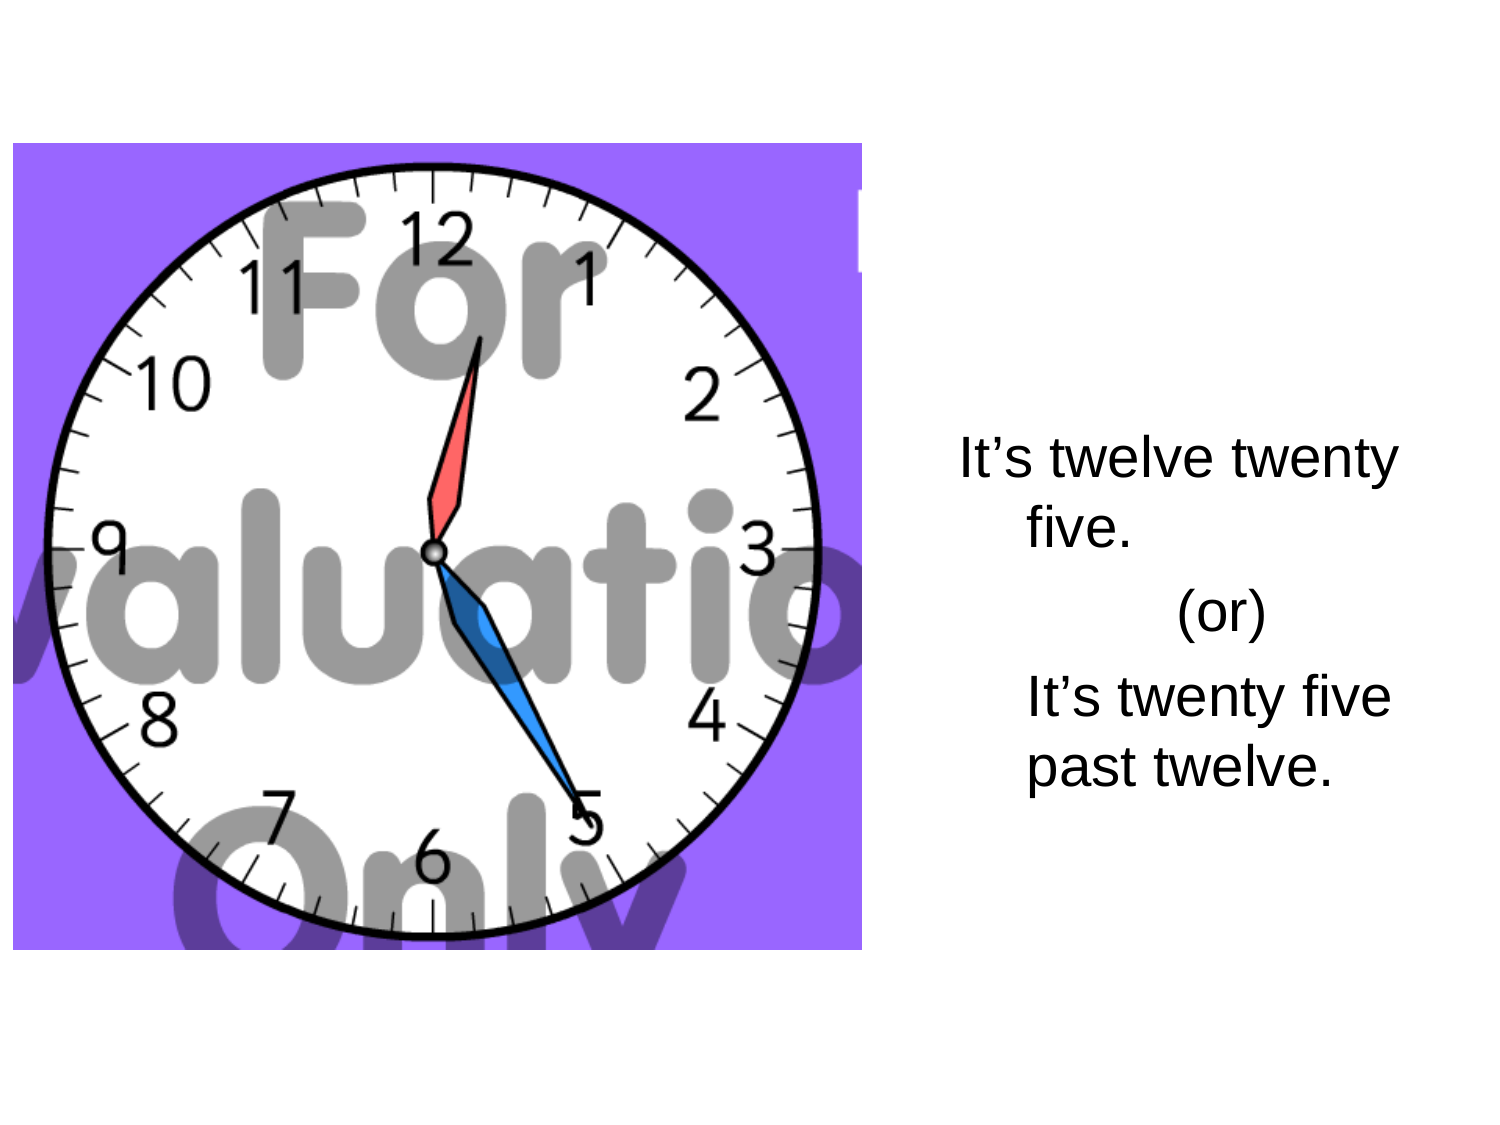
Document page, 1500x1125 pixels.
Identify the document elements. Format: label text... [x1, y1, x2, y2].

picture [13, 143, 862, 950]
list It’s twelve twenty five. (or) It’s twenty five past twelve. [862, 157, 1488, 1051]
